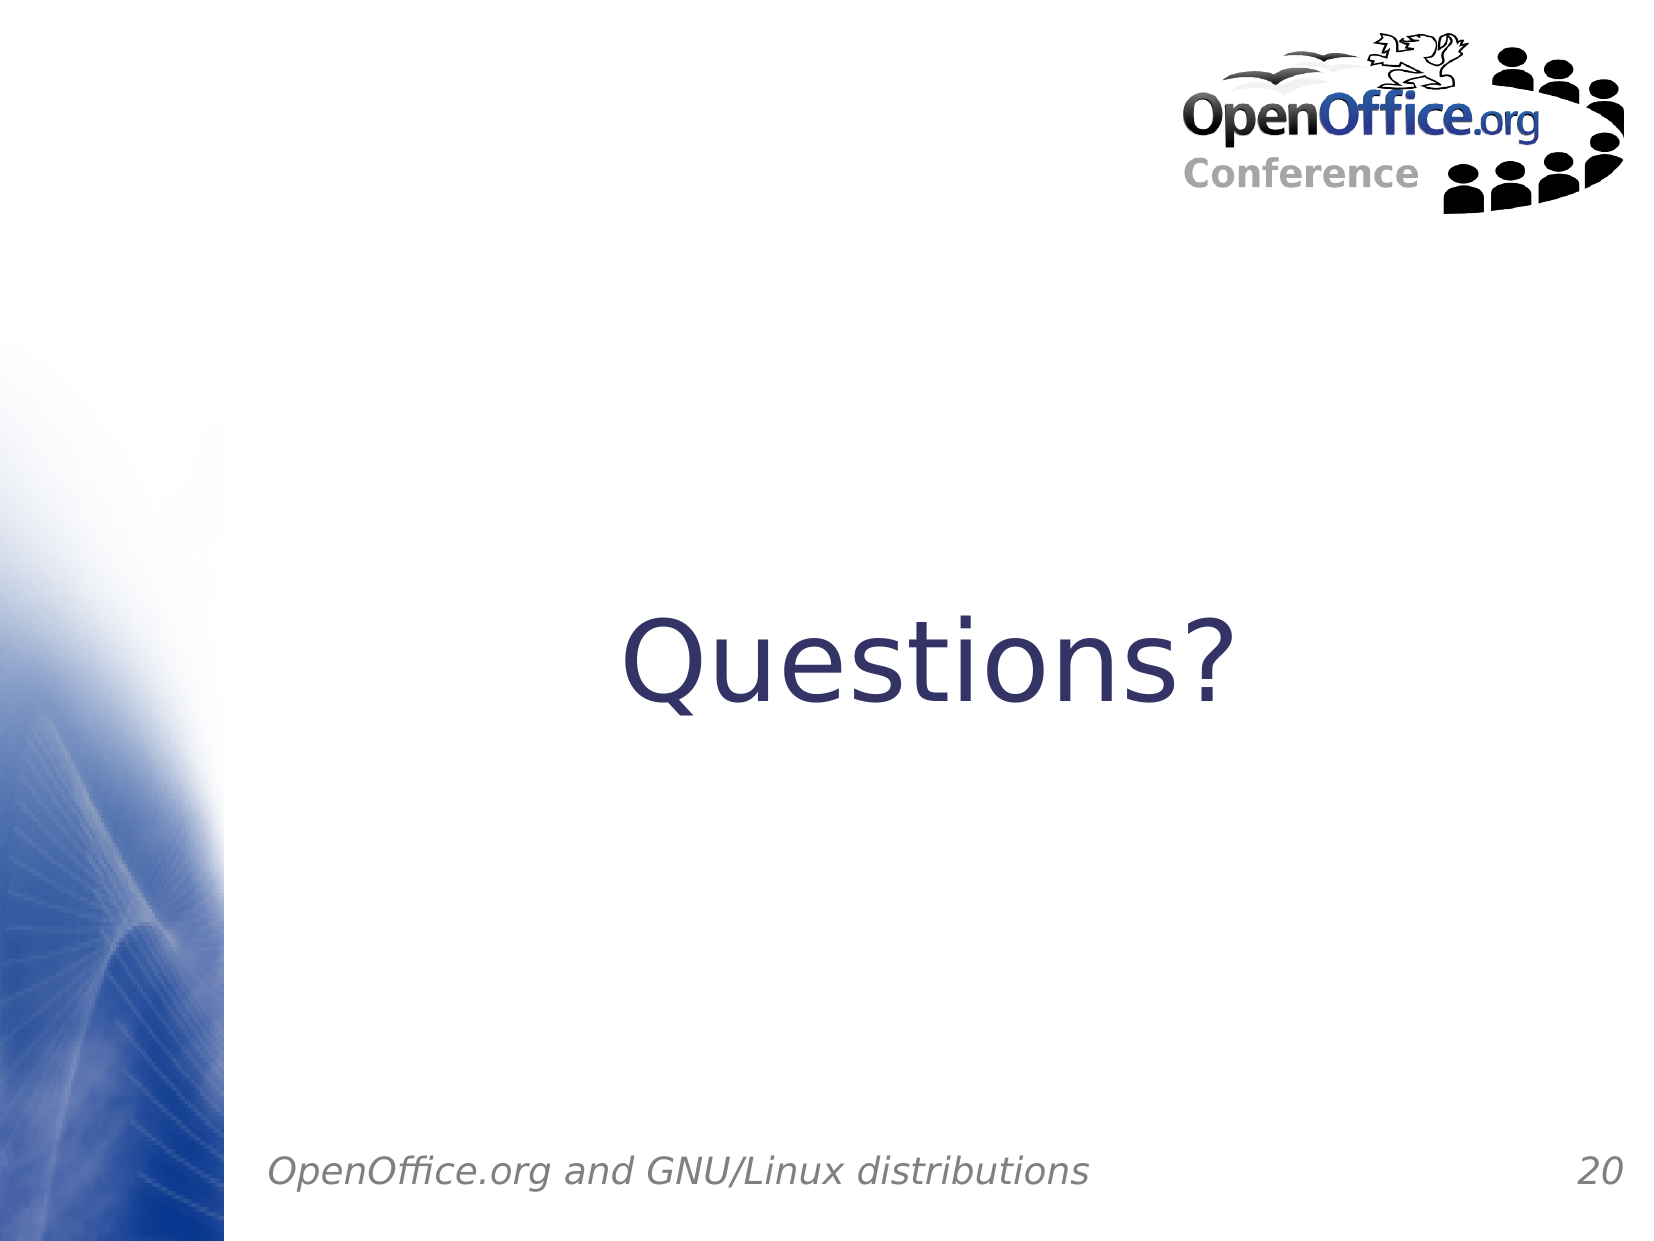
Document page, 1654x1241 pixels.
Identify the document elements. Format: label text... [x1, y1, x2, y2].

picture [1183, 33, 1624, 214]
picture [0, 0, 224, 1241]
list Questions? [223, 223, 1619, 1118]
